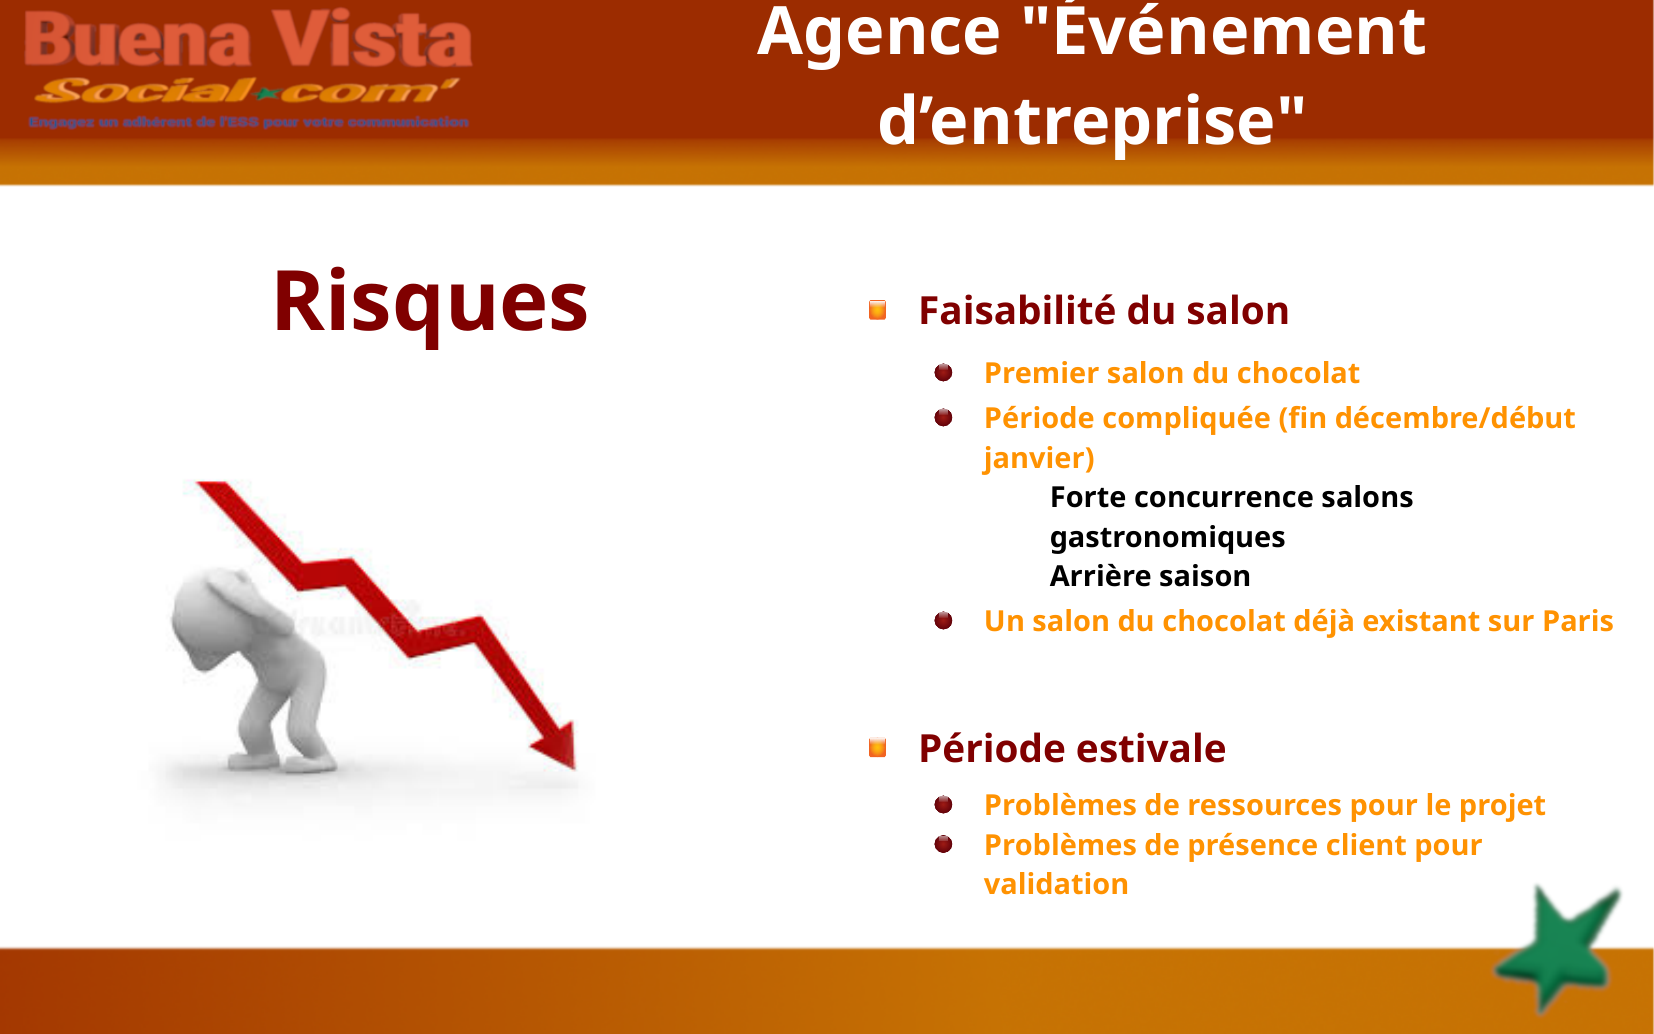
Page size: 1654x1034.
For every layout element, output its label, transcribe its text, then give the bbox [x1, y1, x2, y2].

title Agence "Événement d’entreprise" [578, 29, 1607, 119]
list Risques [47, 241, 814, 561]
list Faisabilité du salon Premier salon du chocolat Période compliquée (fin décembre/début janvier) Forte concurrence salons gastronomiques Arrière saison Un salon du chocolat déjà existant sur Paris Période estivale Problèmes de ressources pour le projet Problèmes de présence client pour validation [852, 283, 1619, 910]
picture [0, 0, 1654, 1034]
